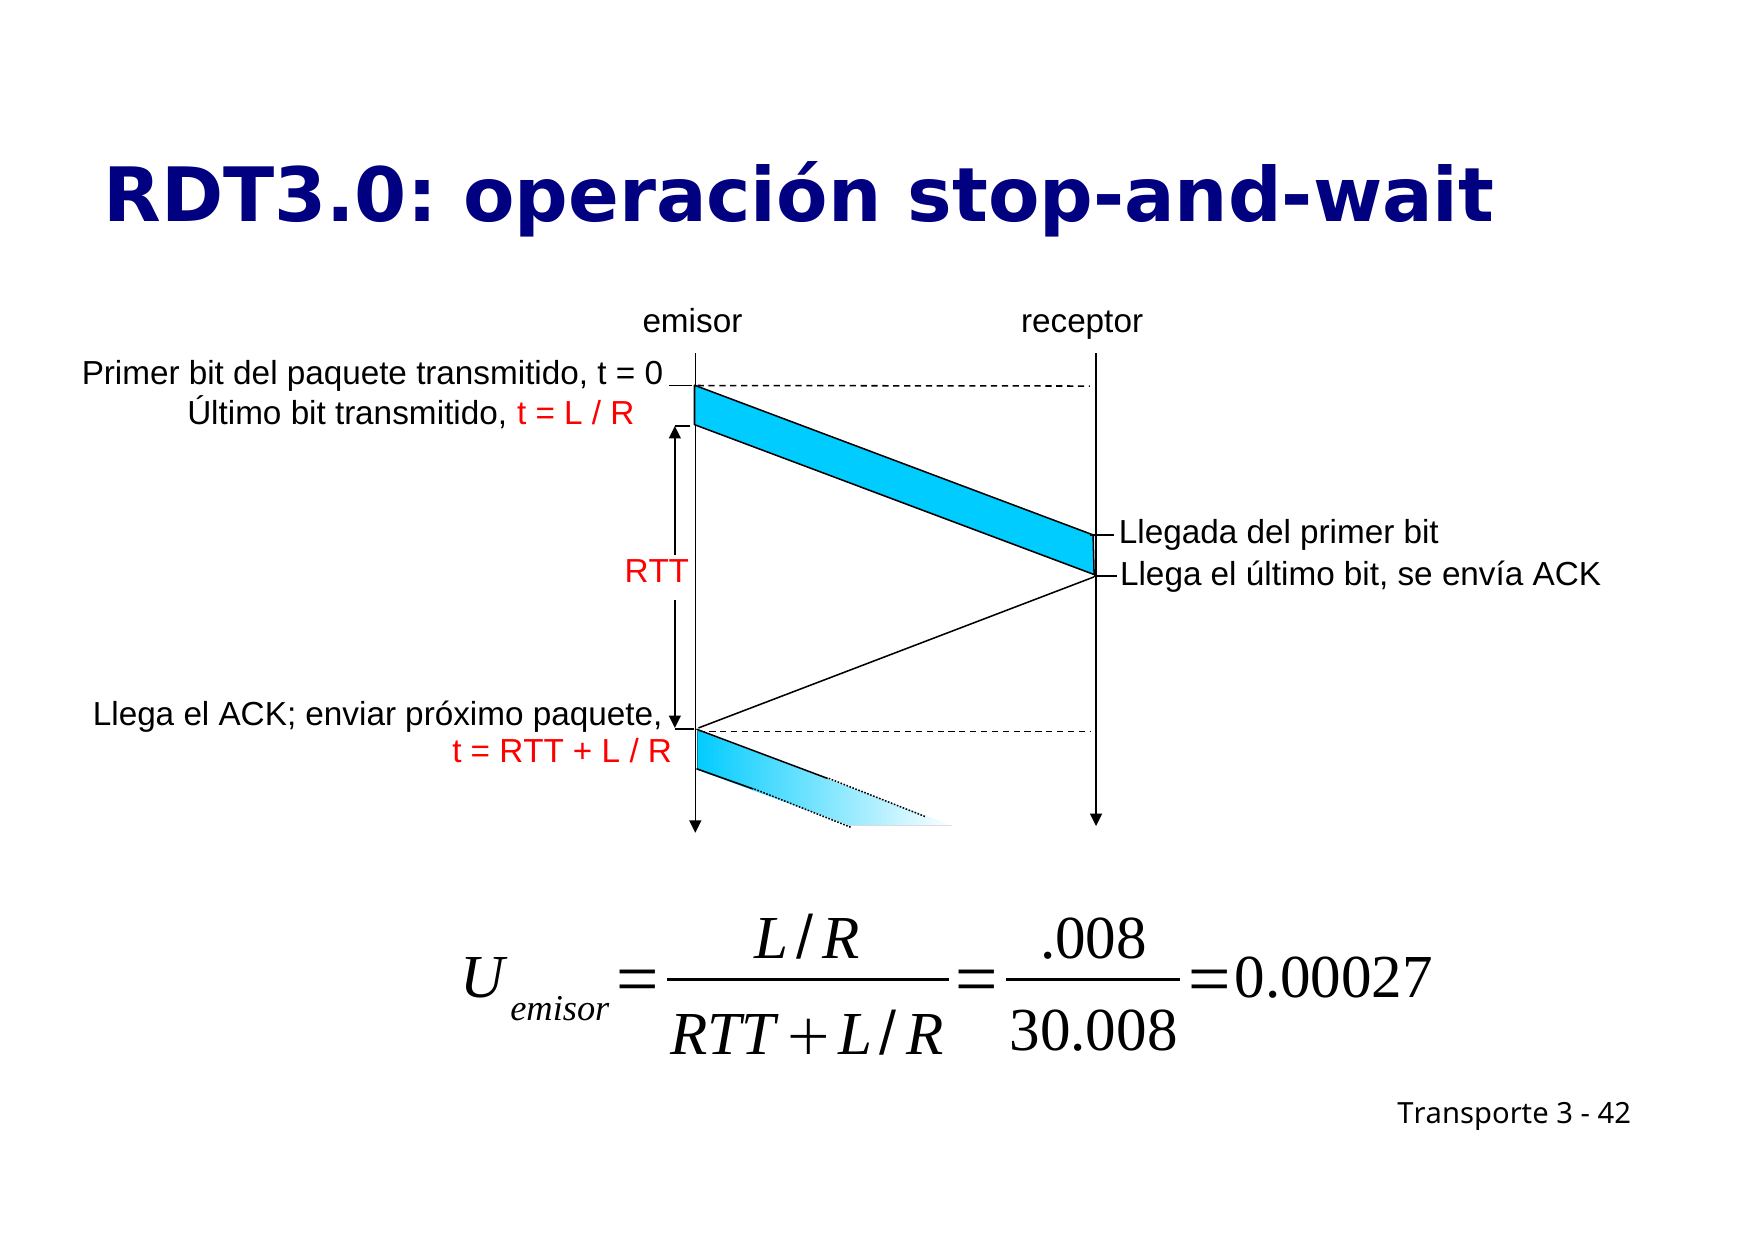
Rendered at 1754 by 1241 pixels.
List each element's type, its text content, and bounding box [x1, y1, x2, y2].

text_box Llegada del primer bit [1104, 506, 1539, 564]
text_box Primer bit del paquete transmitido, t = 0 [61, 346, 679, 405]
text_box Llega el último bit, se envía ACK [1105, 547, 1664, 641]
text_box [697, 731, 952, 826]
text_box emisor [598, 295, 758, 353]
text_box Llega el ACK; enviar próximo paquete, t = RTT + L / R [61, 687, 688, 792]
text_box RTT [557, 544, 710, 600]
title RDT3.0: operación stop-and-wait [88, 87, 1654, 305]
chart [445, 890, 1449, 1071]
text_box receptor [988, 295, 1159, 353]
text_box [694, 385, 1095, 575]
text_box Último bit transmitido, t = L / R [28, 386, 650, 445]
